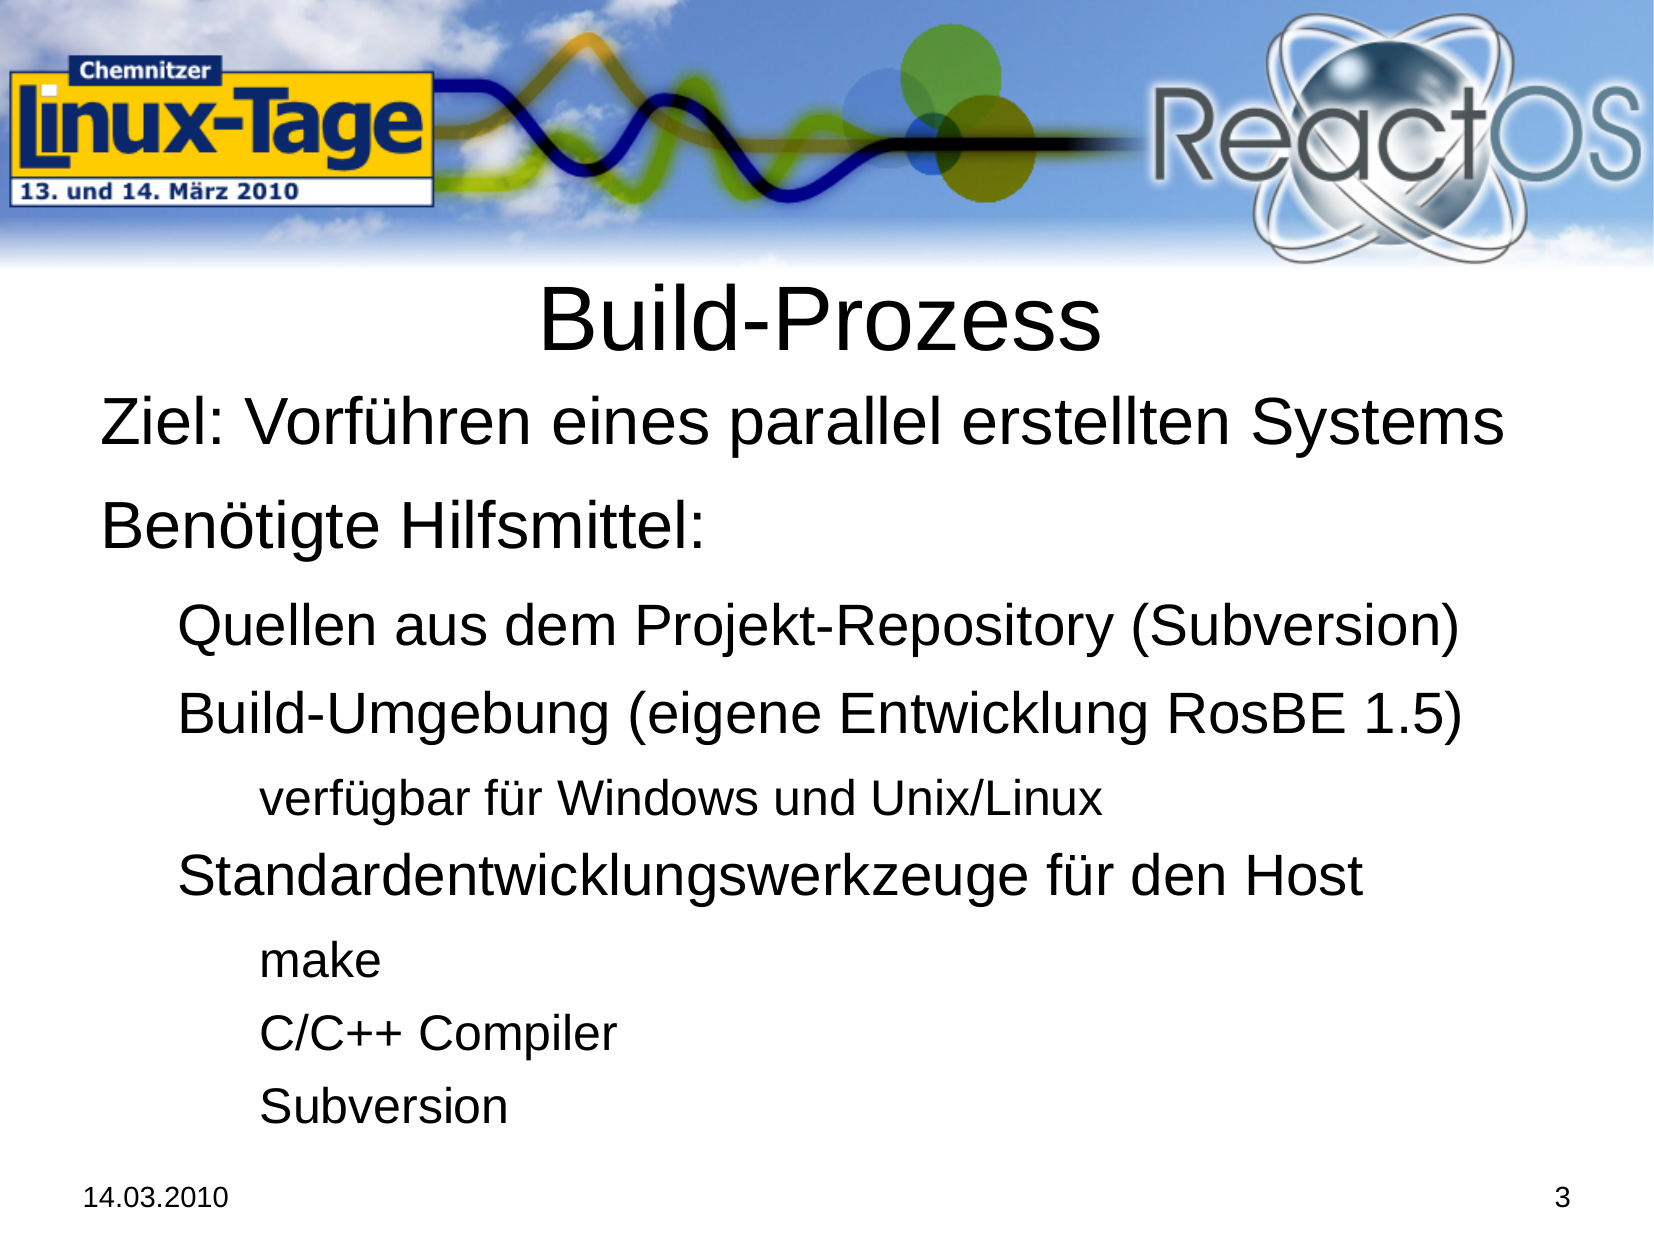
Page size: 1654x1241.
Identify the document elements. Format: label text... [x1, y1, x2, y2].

title Build-Prozess [76, 230, 1565, 408]
list Ziel: Vorführen eines parallel erstellten Systems Benötigte Hilfsmittel: Quellen aus dem Projekt-Repository (Subversion) Build-Umgebung (eigene Entwicklung RosBE 1.5) verfügbar für Windows und Unix/Linux Standardentwicklungswerkzeuge für den Host make C/C++ Compiler Subversion [82, 383, 1571, 1135]
picture [0, 0, 1654, 1241]
